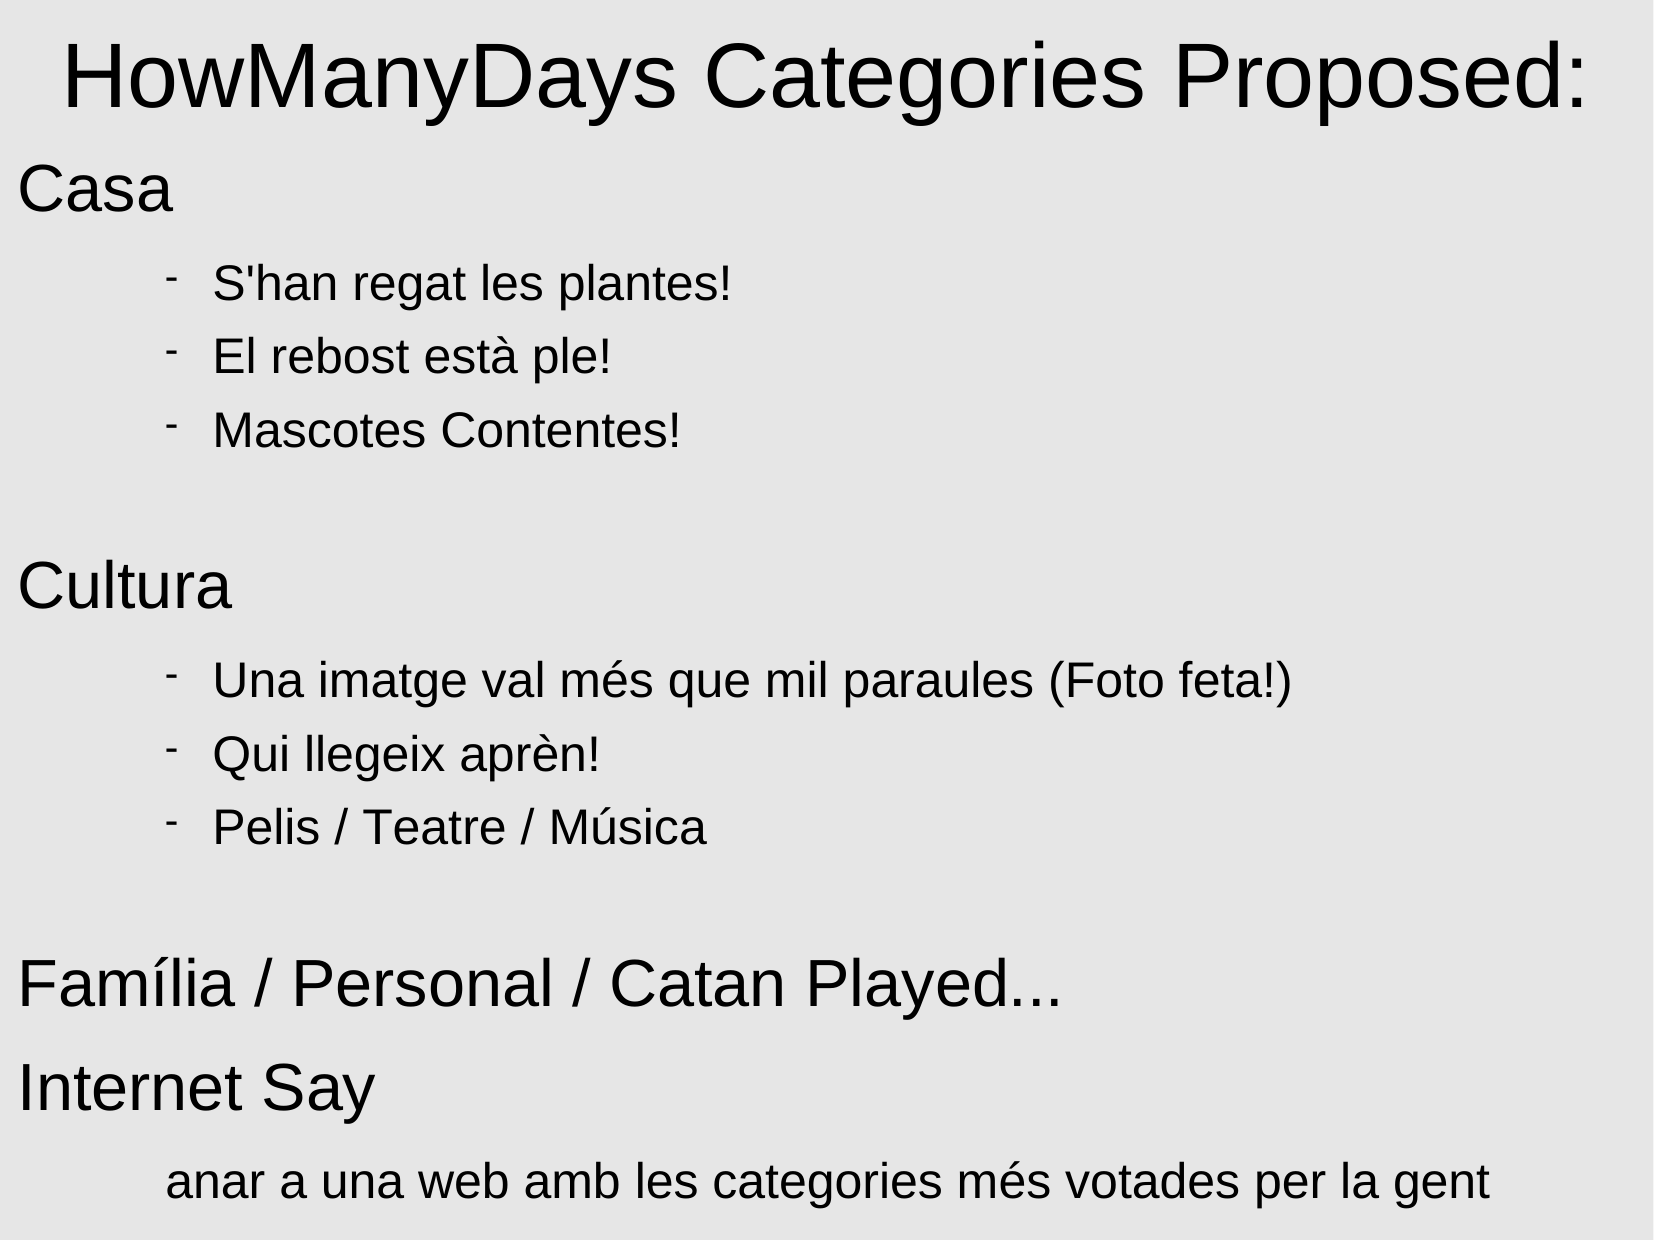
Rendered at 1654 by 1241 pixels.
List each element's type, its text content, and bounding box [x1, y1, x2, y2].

title HowManyDays Categories Proposed: [0, 0, 1654, 147]
list Casa S'han regat les plantes! El rebost està ple! Mascotes Contentes! Cultura Una imatge val més que mil paraules (Foto feta!) Qui llegeix aprèn! Pelis / Teatre / Música Família / Personal / Catan Played... Internet Say anar a una web amb les categories més votades per la gent [0, 147, 1654, 1241]
